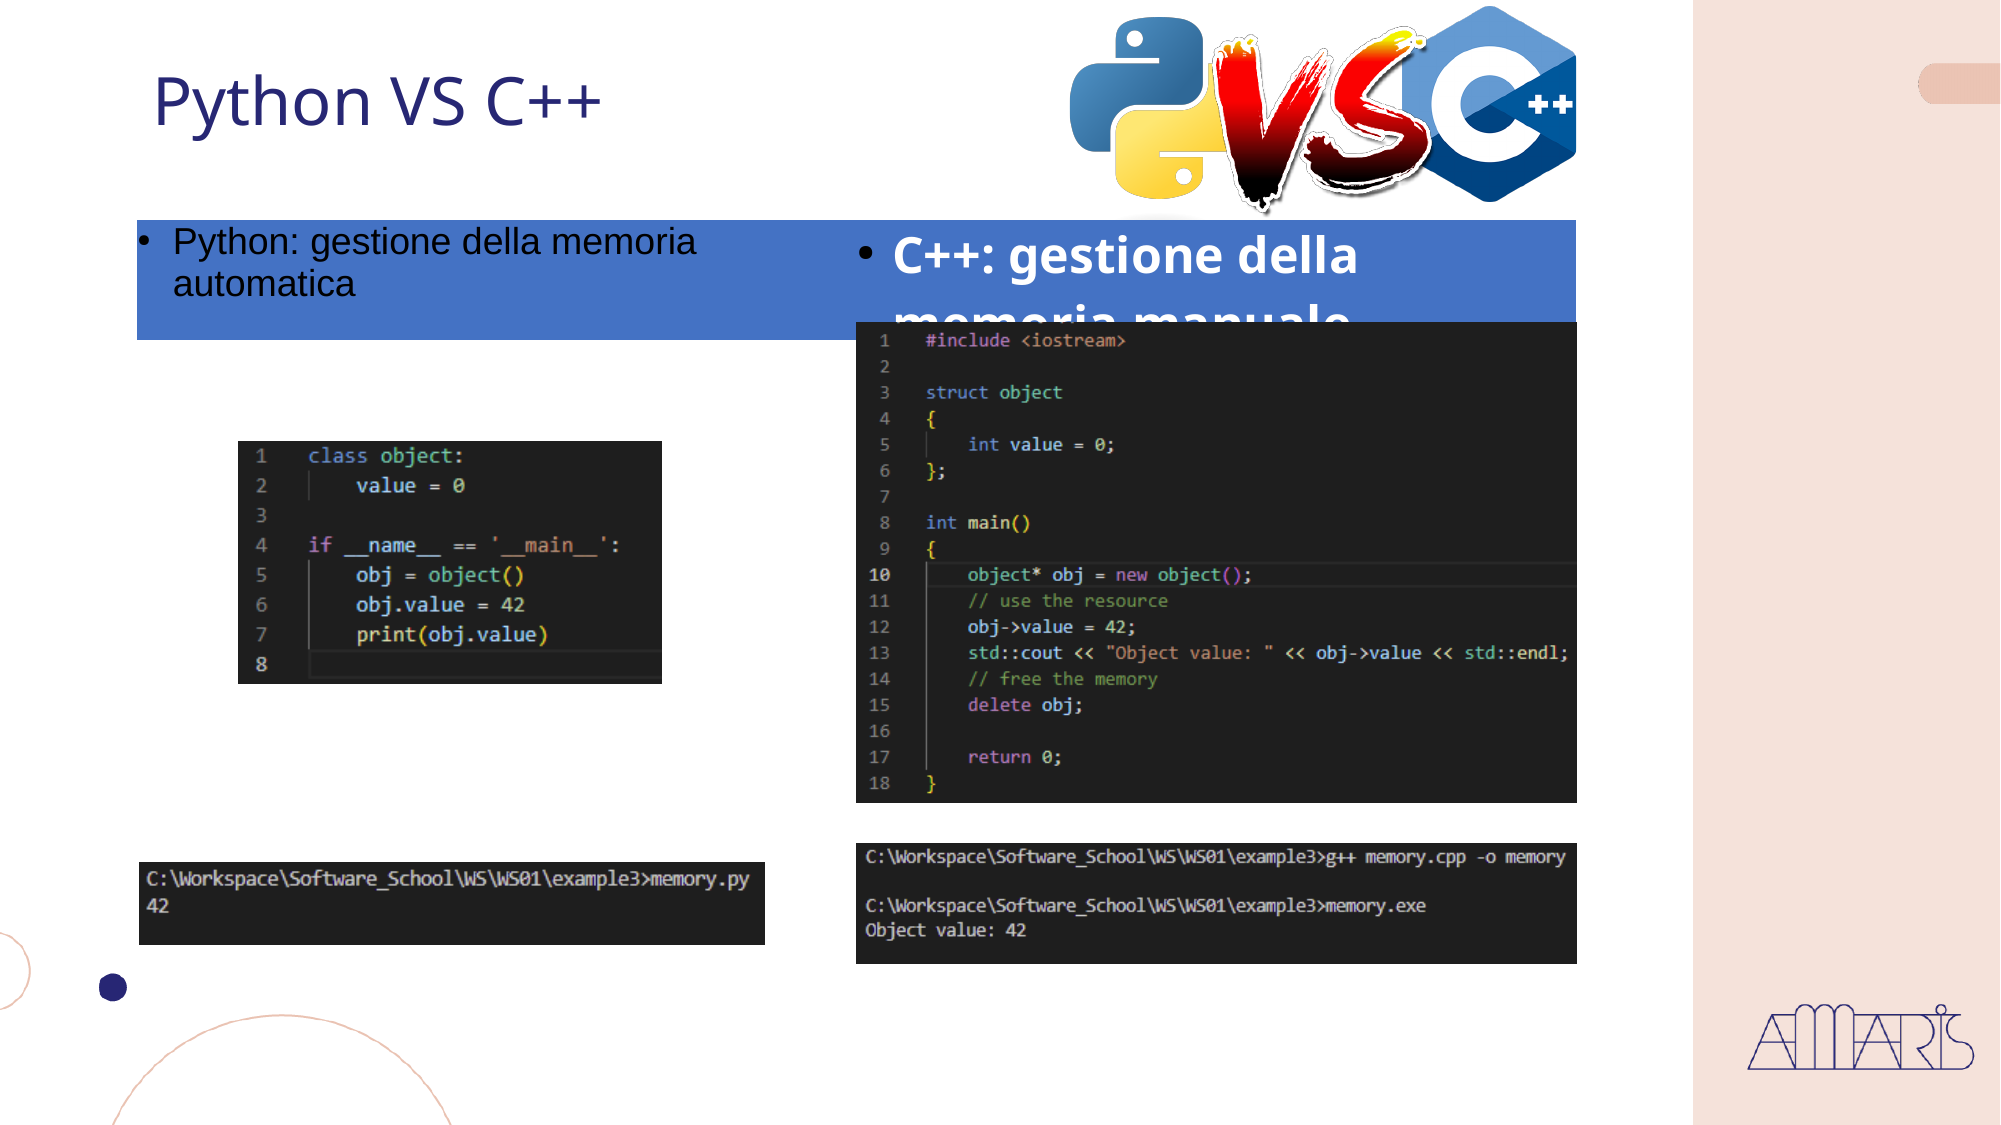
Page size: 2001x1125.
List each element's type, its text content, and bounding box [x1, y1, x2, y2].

picture [856, 843, 1577, 964]
table_header Python: gestione della memoria automatica [137, 220, 857, 340]
picture [139, 863, 765, 945]
picture [238, 441, 662, 684]
picture [856, 322, 1577, 803]
title Python VS C++ [137, 59, 1069, 148]
picture [1069, 6, 1577, 221]
table_header C++: gestione della memoria manuale [857, 220, 1576, 322]
